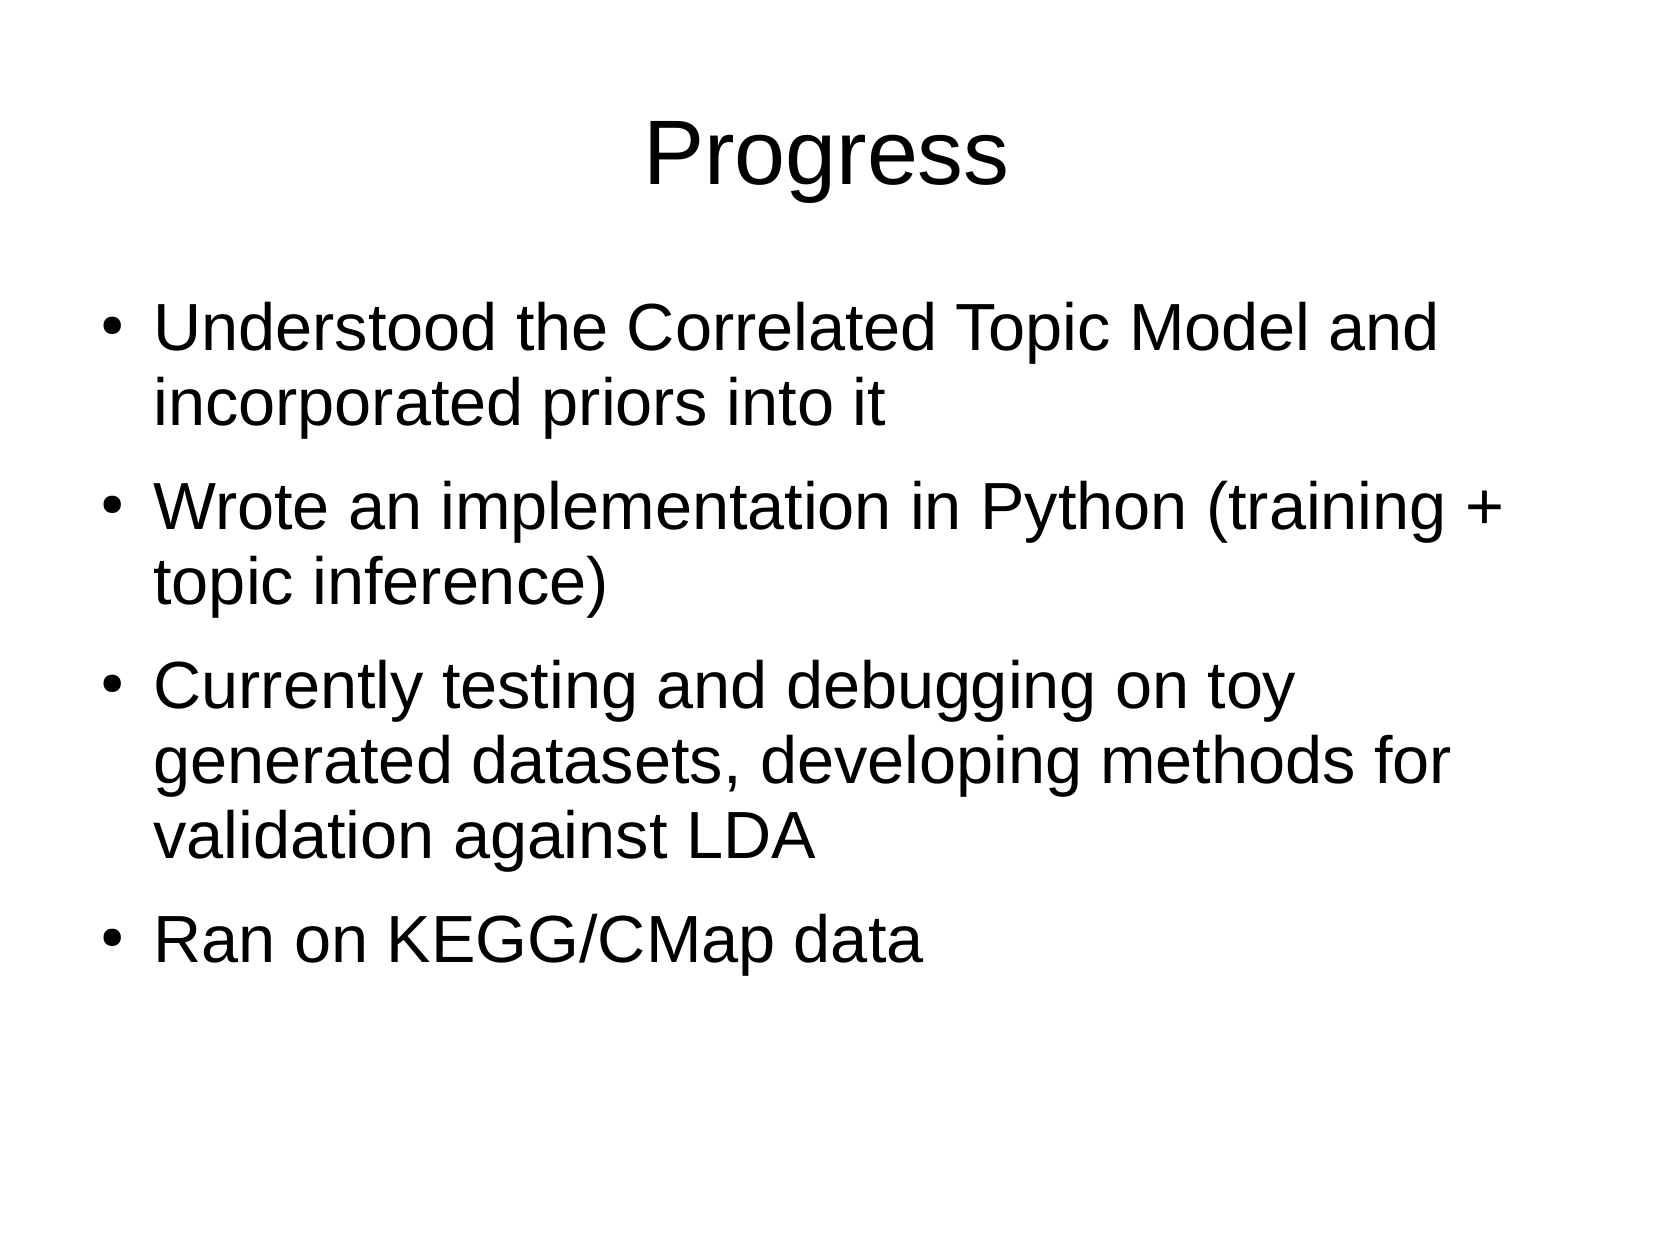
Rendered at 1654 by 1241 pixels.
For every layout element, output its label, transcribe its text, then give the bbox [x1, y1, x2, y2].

list Understood the Correlated Topic Model and incorporated priors into it Wrote an implementation in Python (training + topic inference) Currently testing and debugging on toy generated datasets, developing methods for validation against LDA Ran on KEGG/CMap data [82, 290, 1571, 1010]
title Progress [82, 49, 1571, 257]
